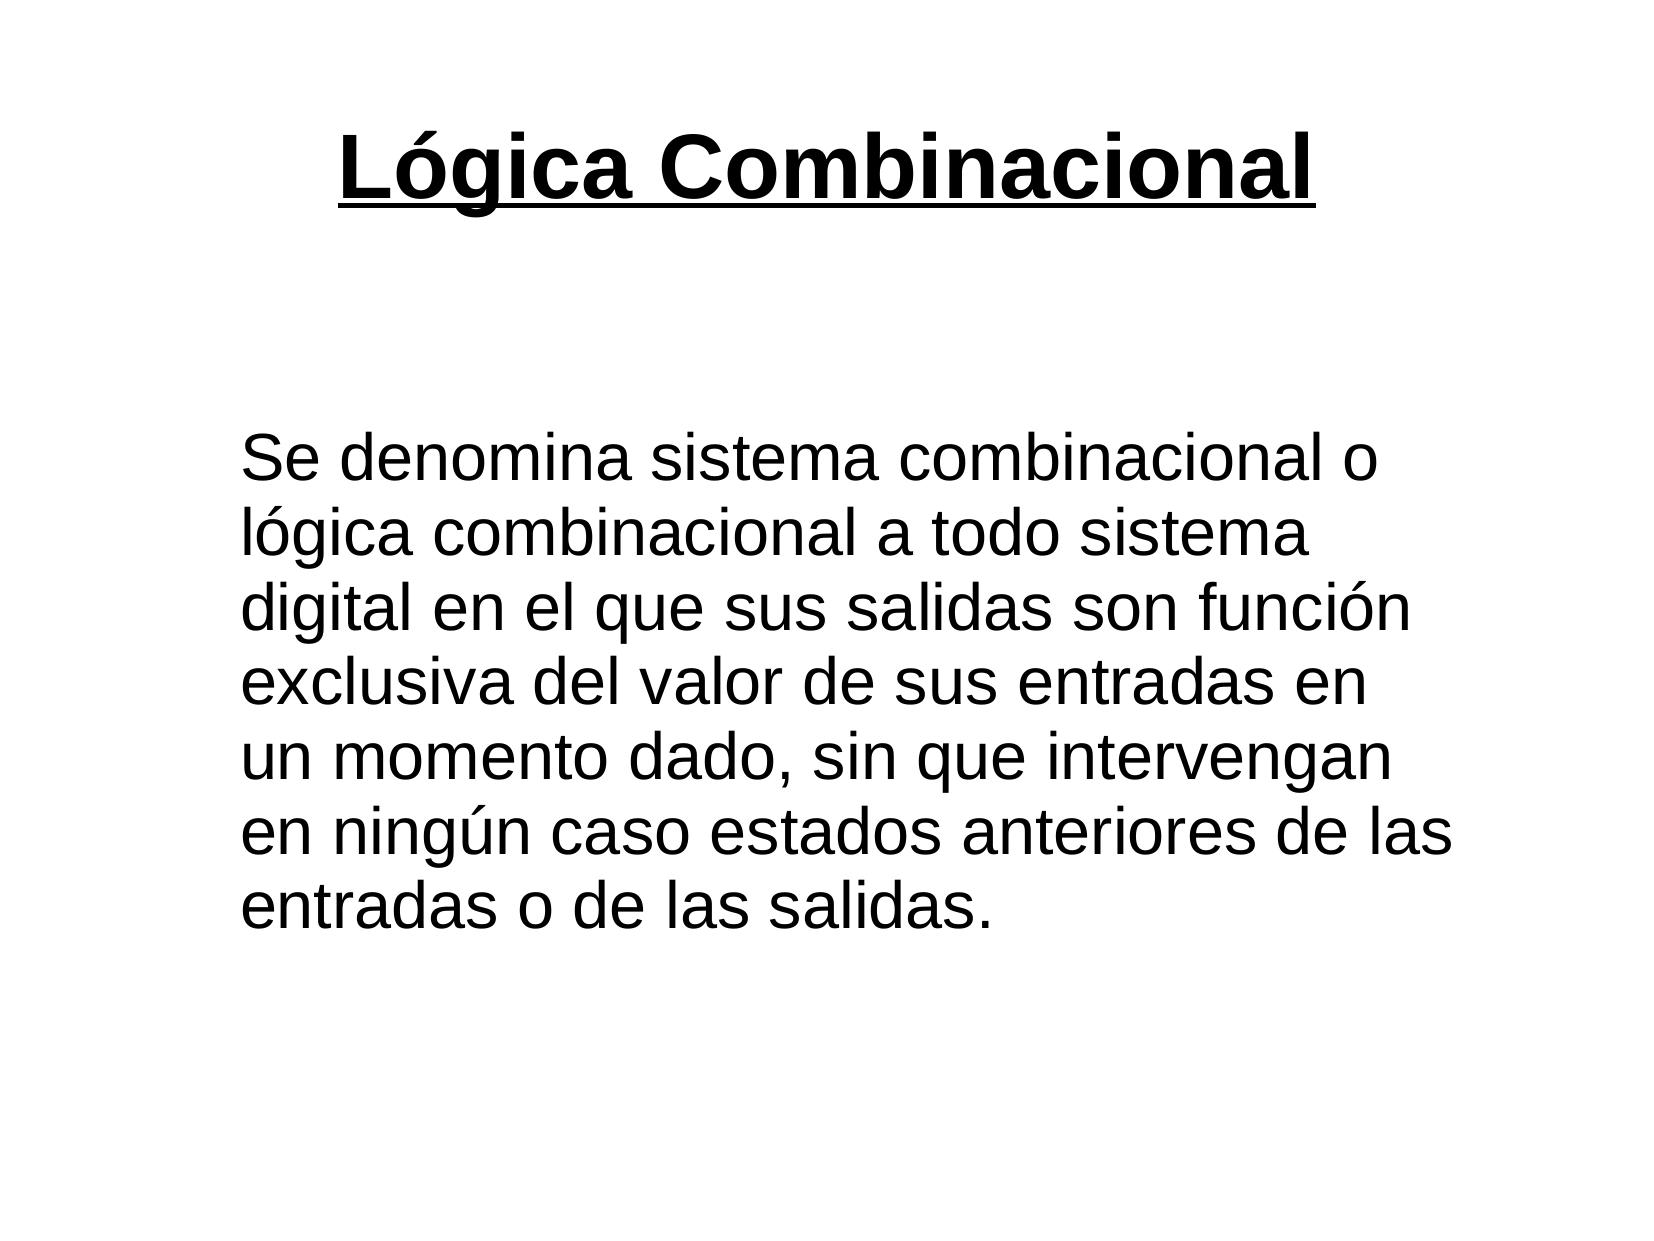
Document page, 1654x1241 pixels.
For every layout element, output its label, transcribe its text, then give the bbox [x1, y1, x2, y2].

list Se denomina sistema combinacional o lógica combinacional a todo sistema digital en el que sus salidas son función exclusiva del valor de sus entradas en un momento dado, sin que intervengan en ningún caso estados anteriores de las entradas o de las salidas. [240, 420, 1456, 1081]
title Lógica Combinacional [82, 62, 1571, 271]
